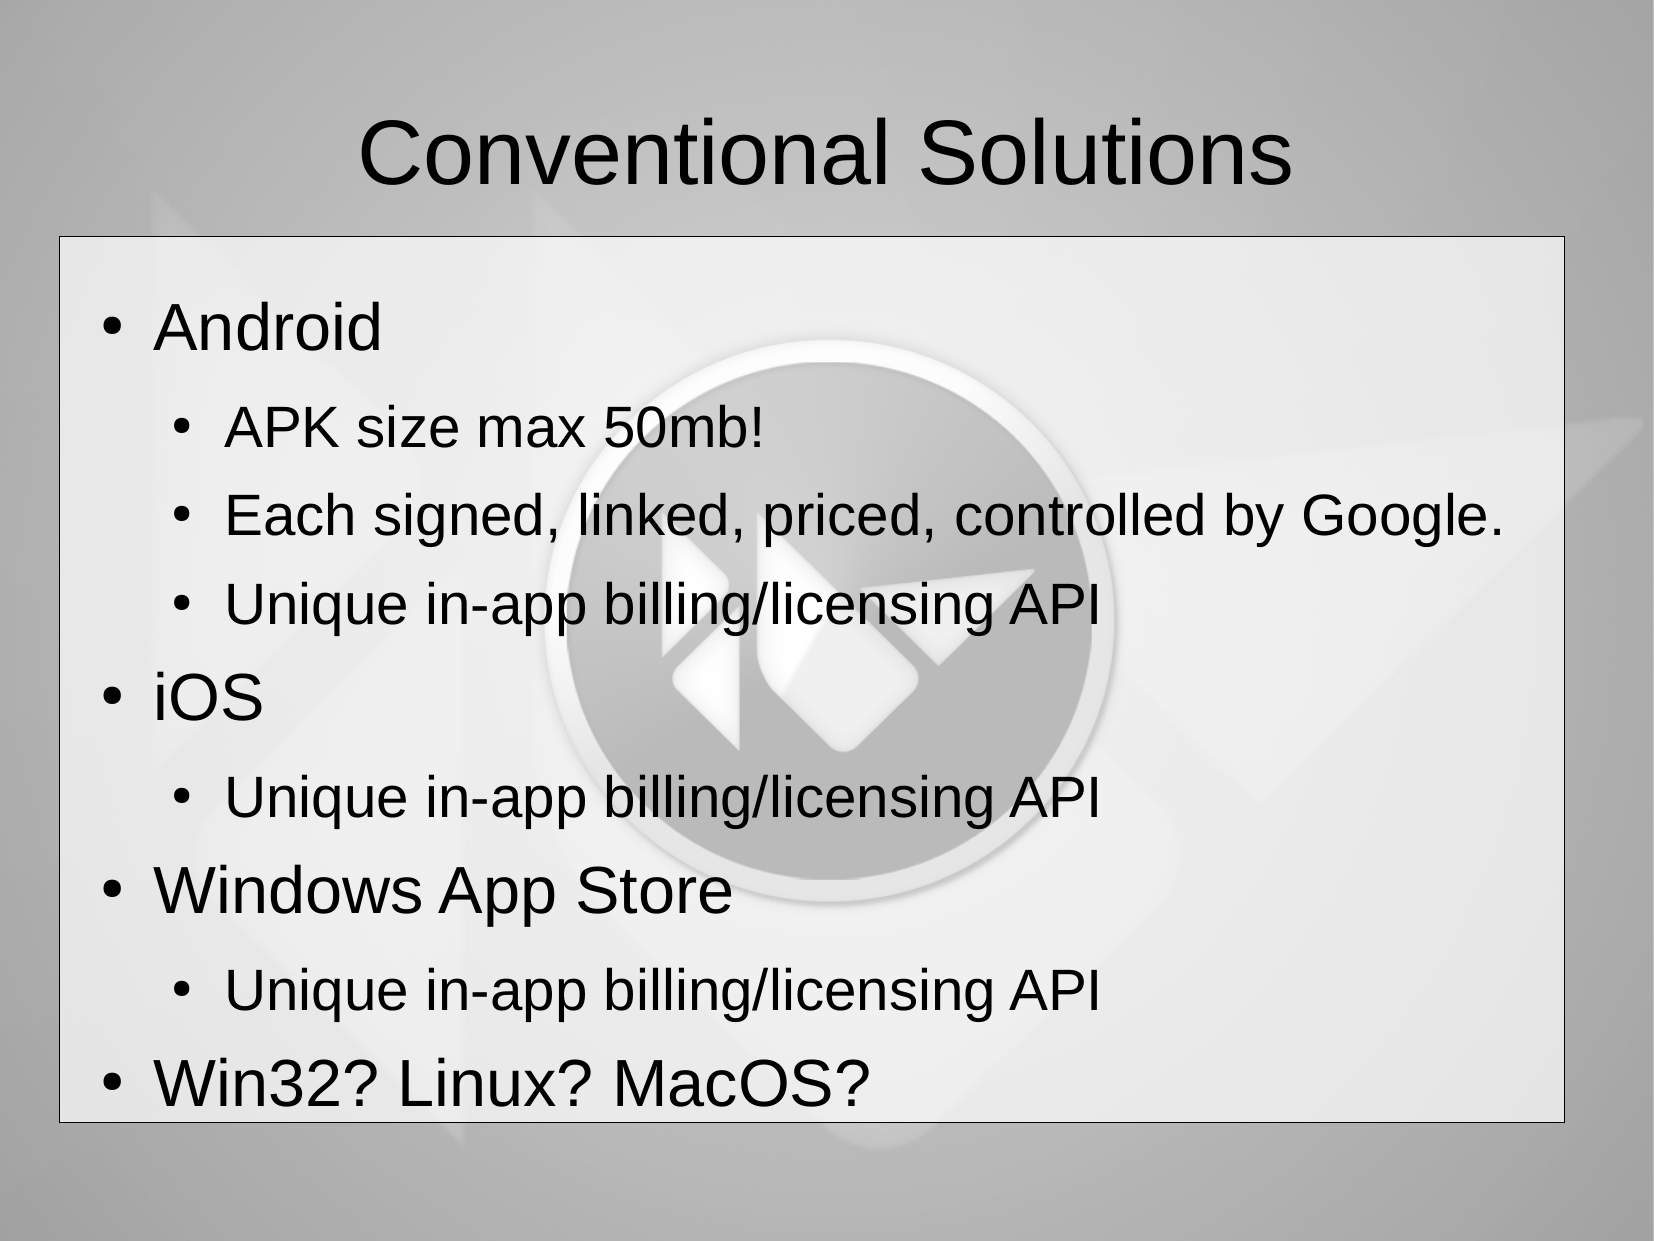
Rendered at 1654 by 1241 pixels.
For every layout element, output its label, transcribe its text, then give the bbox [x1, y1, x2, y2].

title Conventional Solutions [82, 49, 1571, 257]
picture [0, 0, 1654, 1241]
list Android APK size max 50mb! Each signed, linked, priced, controlled by Google. Unique in-app billing/licensing API iOS Unique in-app billing/licensing API Windows App Store Unique in-app billing/licensing API Win32? Linux? MacOS? [82, 290, 1571, 1122]
text_box [59, 236, 1565, 1123]
